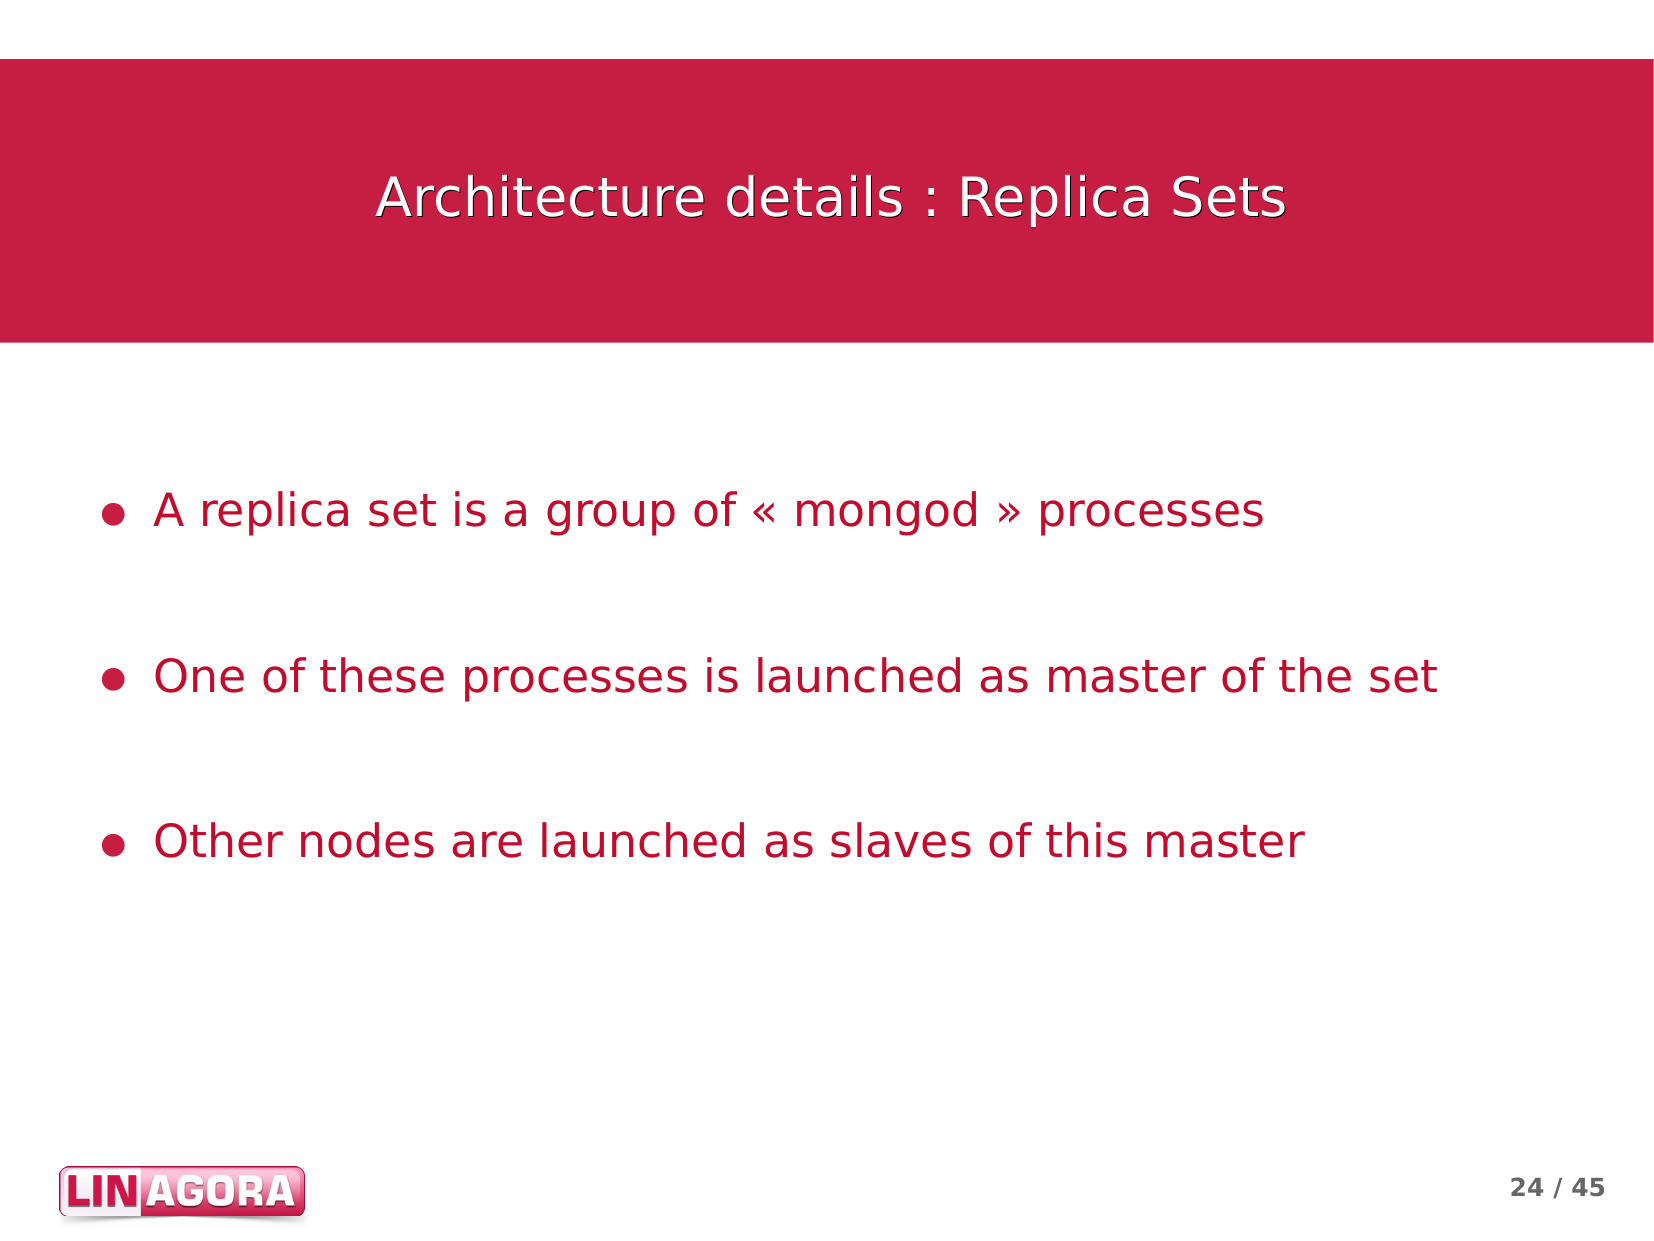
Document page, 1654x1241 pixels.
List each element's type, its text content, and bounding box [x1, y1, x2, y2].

list A replica set is a group of « mongod » processes One of these processes is launched as master of the set Other nodes are launched as slaves of this master [82, 401, 1571, 1099]
title Architecture details : Replica Sets [35, 76, 1630, 319]
picture [59, 1166, 308, 1229]
